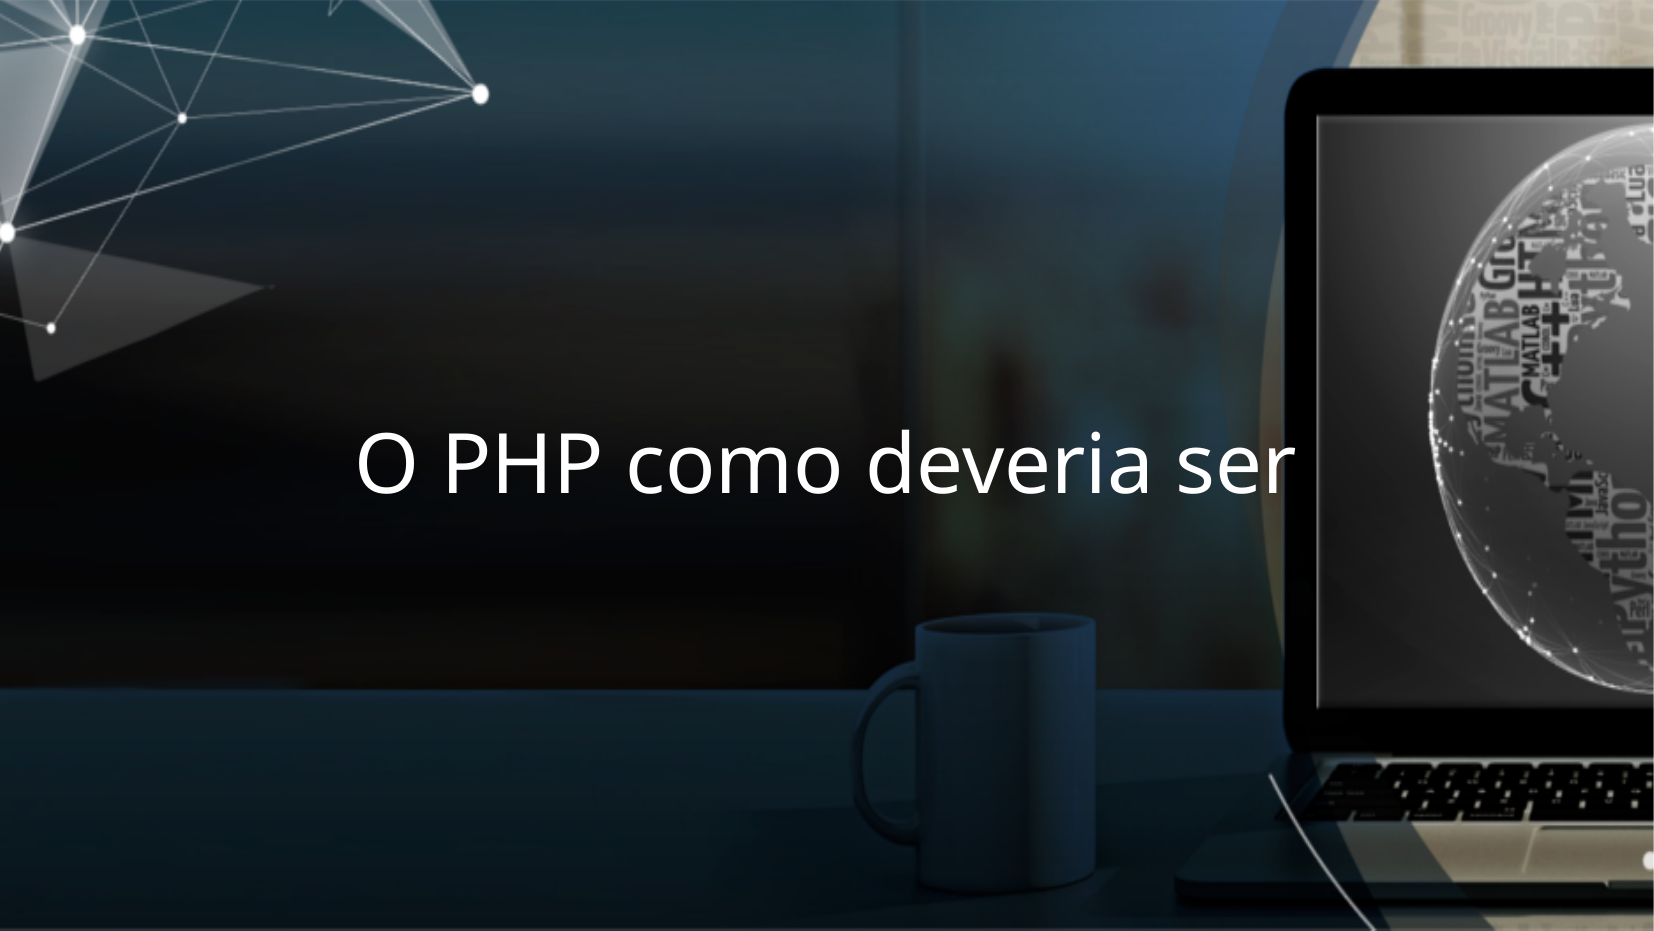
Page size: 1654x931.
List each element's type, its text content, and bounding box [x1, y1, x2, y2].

subtitle O PHP como deveria ser [82, 37, 1571, 886]
picture [0, 0, 1654, 931]
